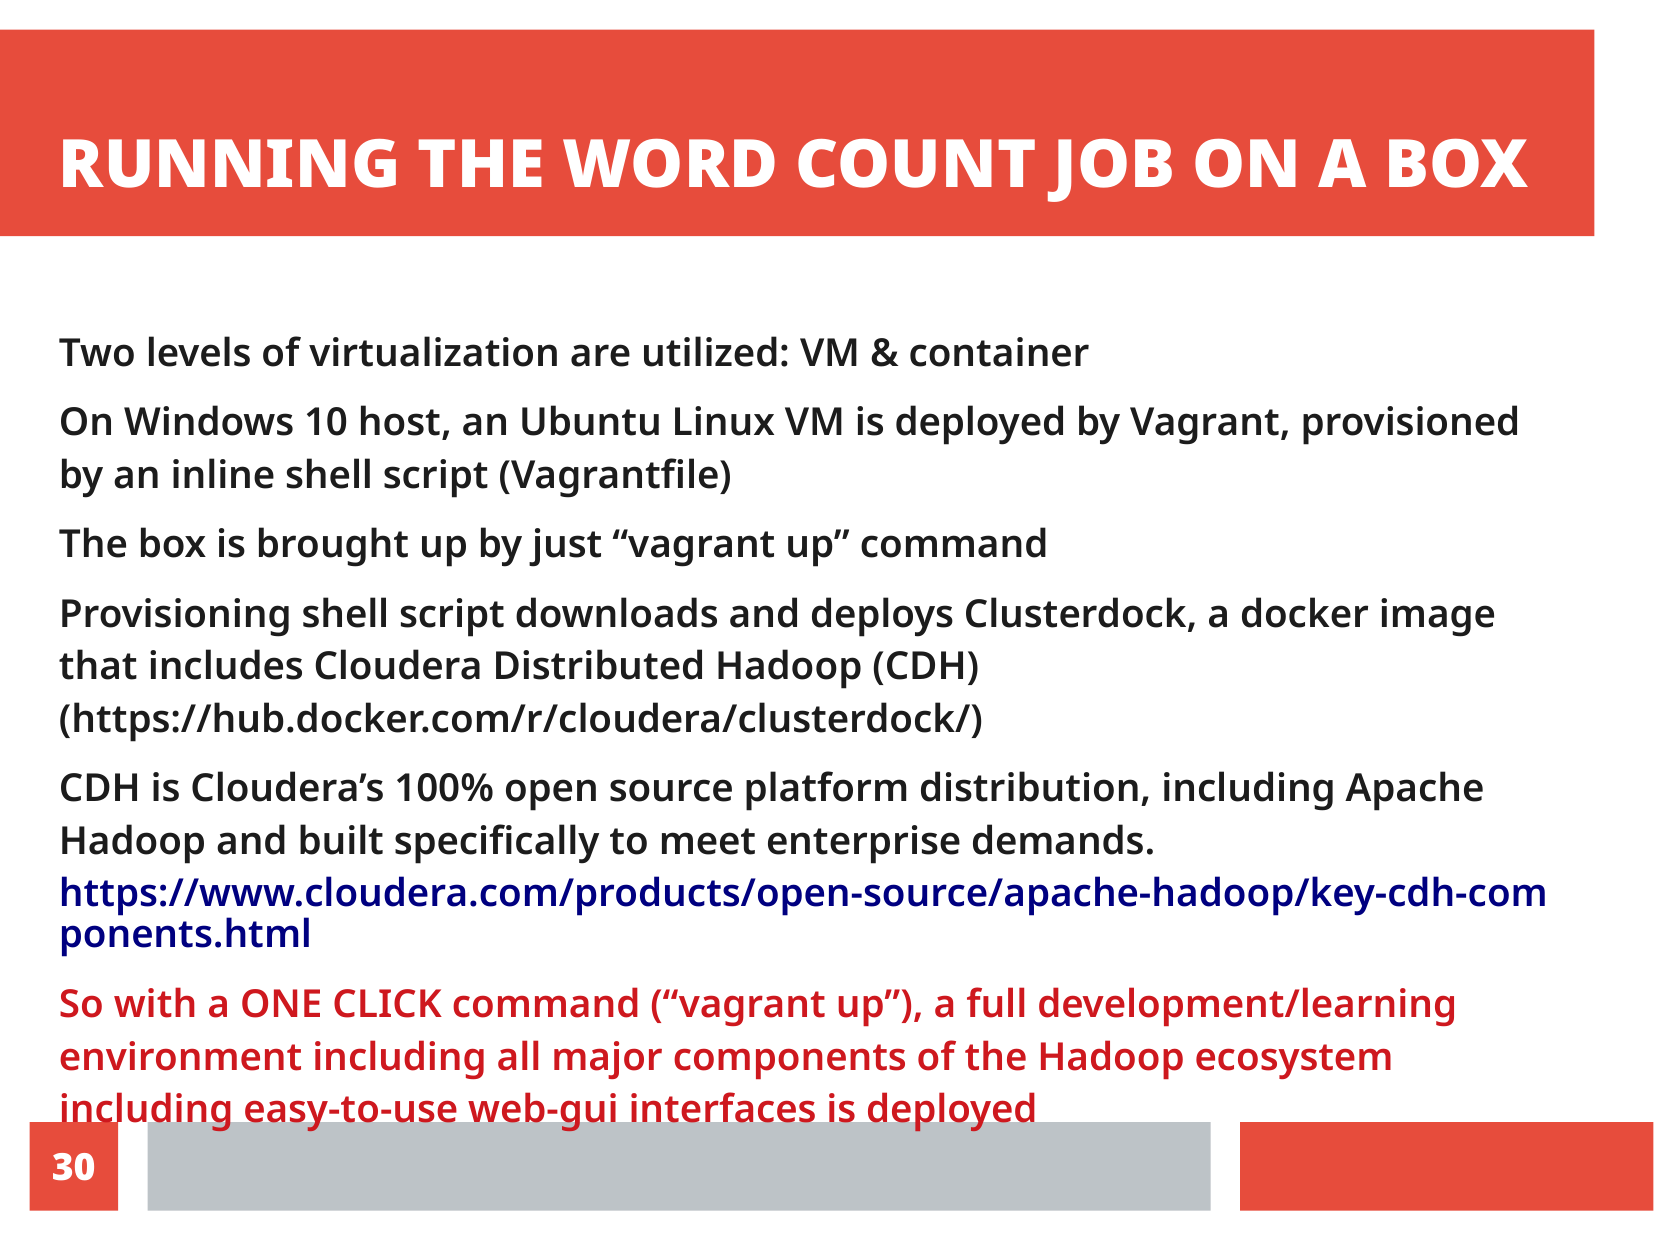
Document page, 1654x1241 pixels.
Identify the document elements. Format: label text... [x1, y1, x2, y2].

list Two levels of virtualization are utilized: VM & container On Windows 10 host, an Ubuntu Linux VM is deployed by Vagrant, provisioned by an inline shell script (Vagrantfile) The box is brought up by just “vagrant up” command Provisioning shell script downloads and deploys Clusterdock, a docker image that includes Cloudera Distributed Hadoop (CDH) (https://hub.docker.com/r/cloudera/clusterdock/) CDH is Cloudera’s 100% open source platform distribution, including Apache Hadoop and built specifically to meet enterprise demands.https://www.cloudera.com/products/open-source/apache-hadoop/key-cdh-components.html So with a ONE CLICK command (“vagrant up”), a full development/learning environment including all major components of the Hadoop ecosystem including easy-to-use web-gui interfaces is deployed [59, 324, 1565, 1093]
title RUNNING THE WORD COUNT JOB ON A BOX [59, 59, 1595, 207]
